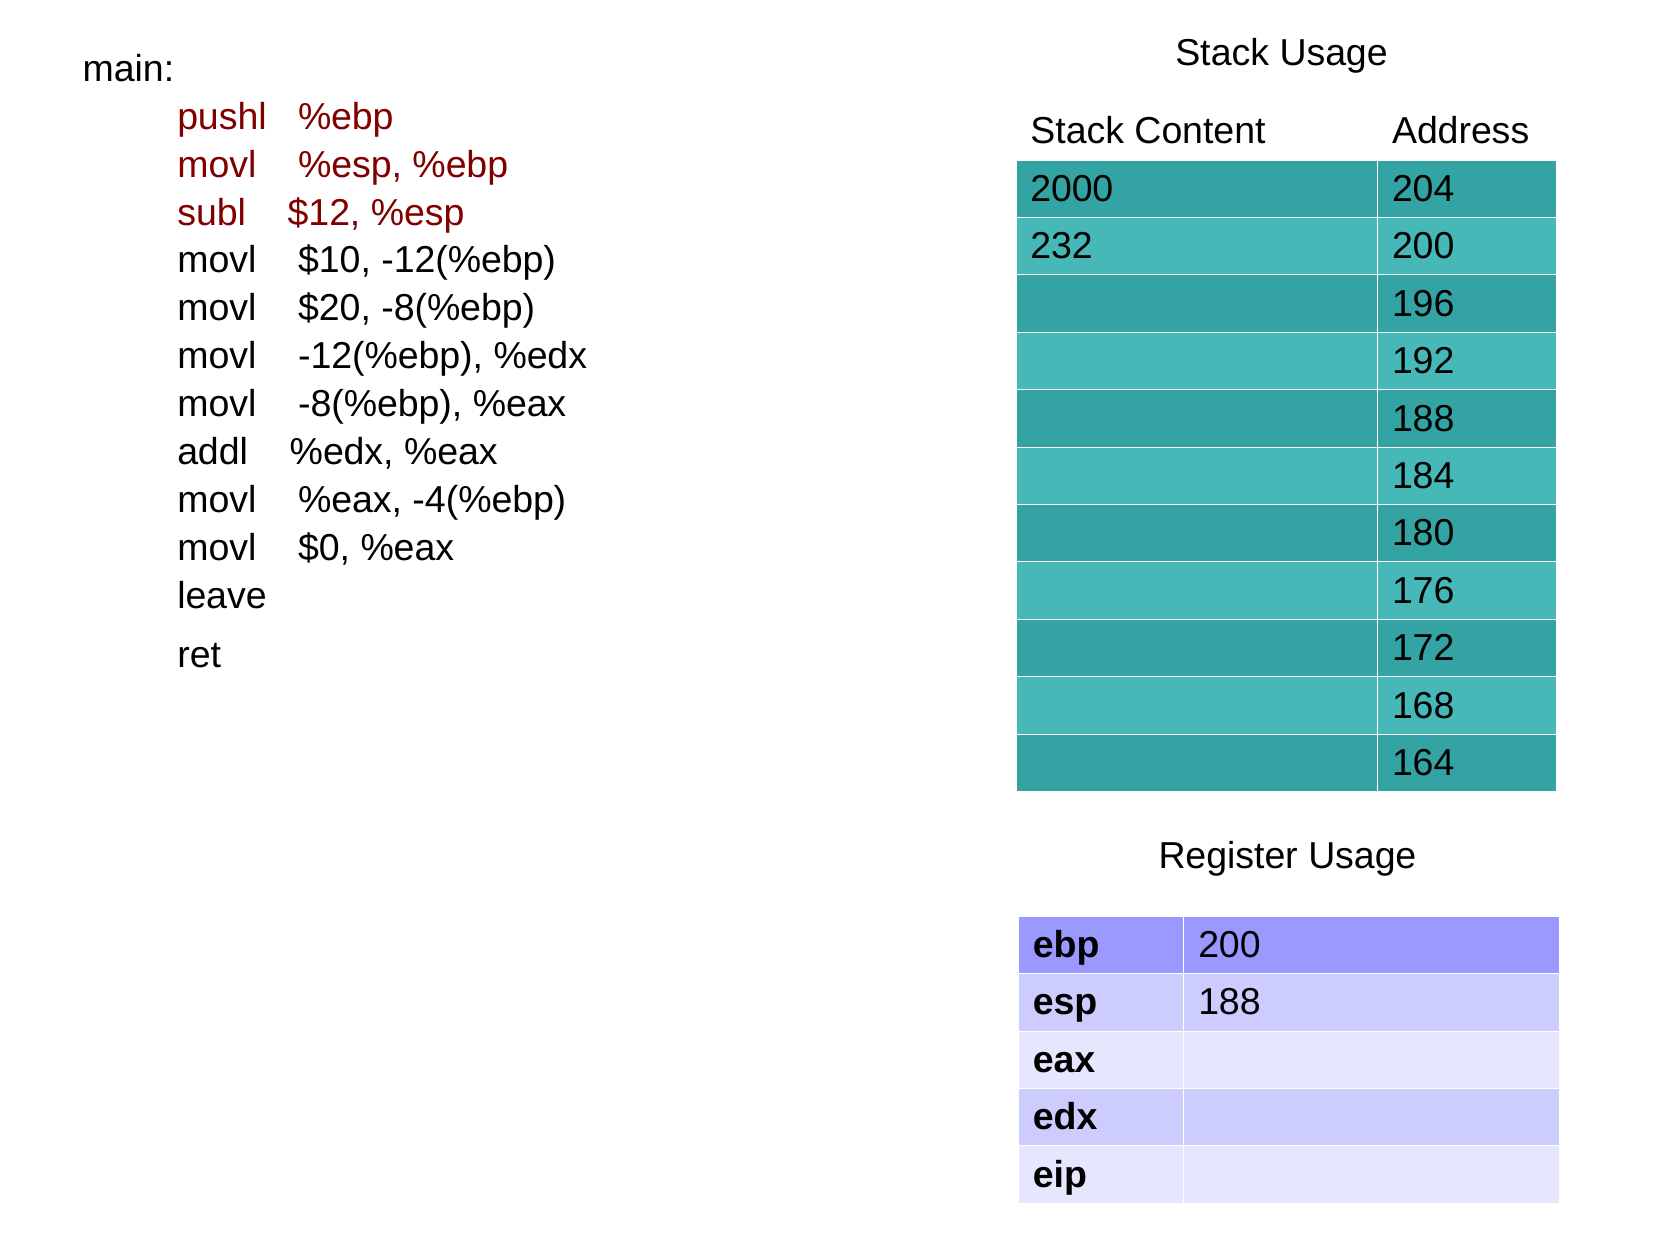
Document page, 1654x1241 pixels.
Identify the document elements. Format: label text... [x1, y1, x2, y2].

table_cell [1184, 1032, 1559, 1088]
table_cell 176 [1378, 562, 1556, 619]
table_cell 196 [1378, 275, 1556, 332]
table_cell [1017, 333, 1377, 389]
table_cell 188 [1378, 390, 1556, 447]
table_cell eax [1019, 1032, 1183, 1088]
table_cell 192 [1378, 333, 1556, 389]
table_cell 184 [1378, 448, 1556, 504]
table_cell [1017, 505, 1377, 561]
list main: pushl %ebp movl %esp, %ebp subl $12, %esp movl $10, -12(%ebp) movl $20, -8(%ebp) movl -12(%ebp), %edx movl -8(%ebp), %eax addl %edx, %eax movl %eax, -4(%ebp) movl $0, %eax leave ret [82, 47, 969, 1182]
table_cell [1017, 448, 1377, 504]
table_cell [1017, 562, 1377, 619]
table_cell edx [1019, 1089, 1183, 1145]
table_cell [1184, 1146, 1559, 1203]
table_cell [1017, 620, 1377, 676]
table_cell 188 [1184, 974, 1559, 1031]
text_box Stack Usage [1009, 23, 1554, 81]
table_cell [1184, 1089, 1559, 1145]
table_cell [1017, 735, 1377, 791]
table_cell 204 [1378, 161, 1556, 217]
table_cell [1017, 390, 1377, 447]
table_cell [1017, 677, 1377, 734]
table_header Stack Content [1017, 103, 1377, 160]
table_cell 200 [1378, 218, 1556, 274]
table_cell 2000 [1017, 161, 1377, 217]
table_cell eip [1019, 1146, 1183, 1203]
text_box Register Usage [1015, 826, 1560, 884]
table_header ebp [1019, 917, 1183, 973]
table_cell 172 [1378, 620, 1556, 676]
table_cell esp [1019, 974, 1183, 1031]
table_cell 180 [1378, 505, 1556, 561]
table_cell 164 [1378, 735, 1556, 791]
table_header 200 [1184, 917, 1559, 973]
table_cell 168 [1378, 677, 1556, 734]
table_cell 232 [1017, 218, 1377, 274]
table_cell [1017, 275, 1377, 332]
table_header Address [1378, 103, 1556, 160]
